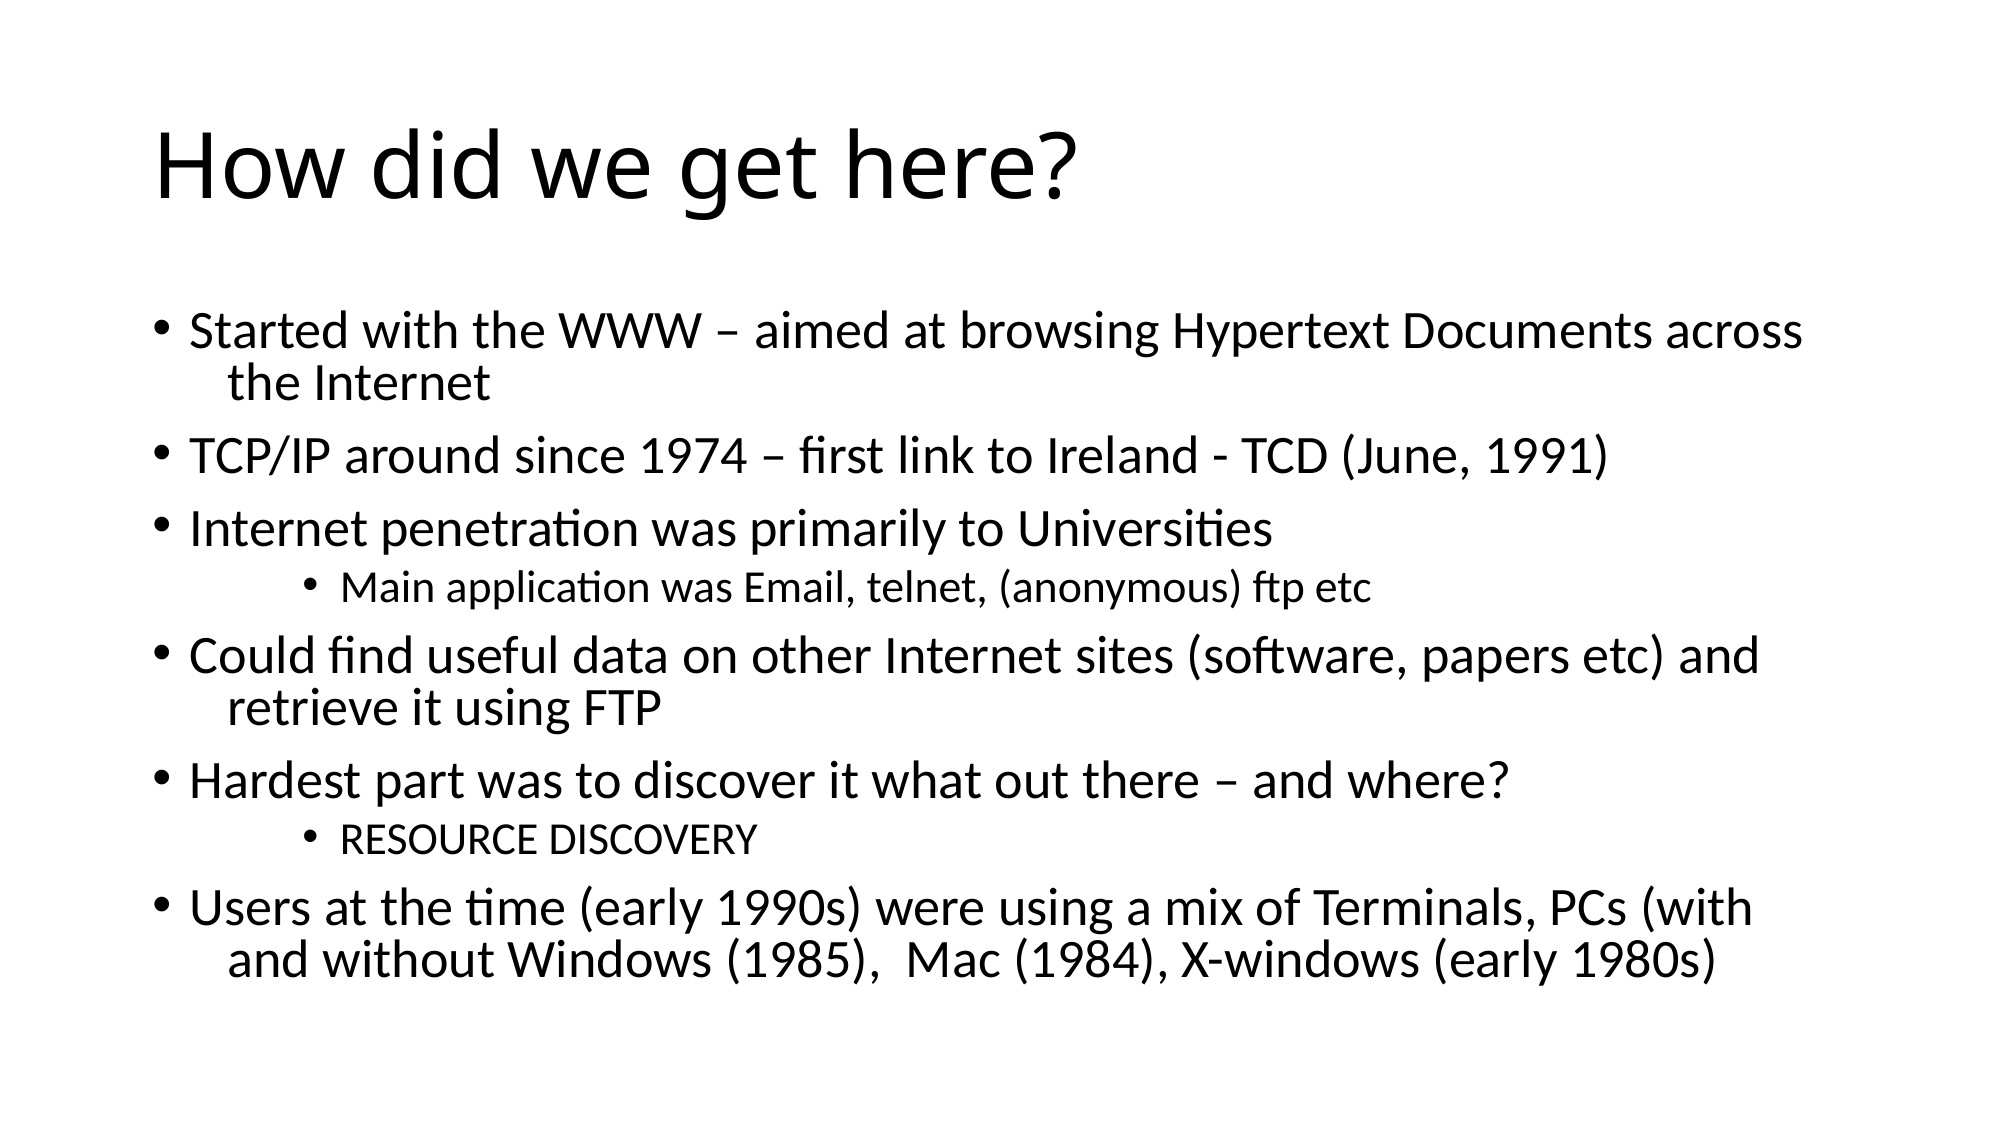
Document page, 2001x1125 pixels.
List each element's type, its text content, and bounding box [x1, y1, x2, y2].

list Started with the WWW – aimed at browsing Hypertext Documents across the Internet TCP/IP around since 1974 – first link to Ireland - TCD (June, 1991) Internet penetration was primarily to Universities Main application was Email, telnet, (anonymous) ftp etc Could find useful data on other Internet sites (software, papers etc) and retrieve it using FTP Hardest part was to discover it what out there – and where? RESOURCE DISCOVERY Users at the time (early 1990s) were using a mix of Terminals, PCs (with and without Windows (1985), Mac (1984), X-windows (early 1980s) [137, 299, 1863, 1014]
title How did we get here? [137, 59, 1863, 278]
